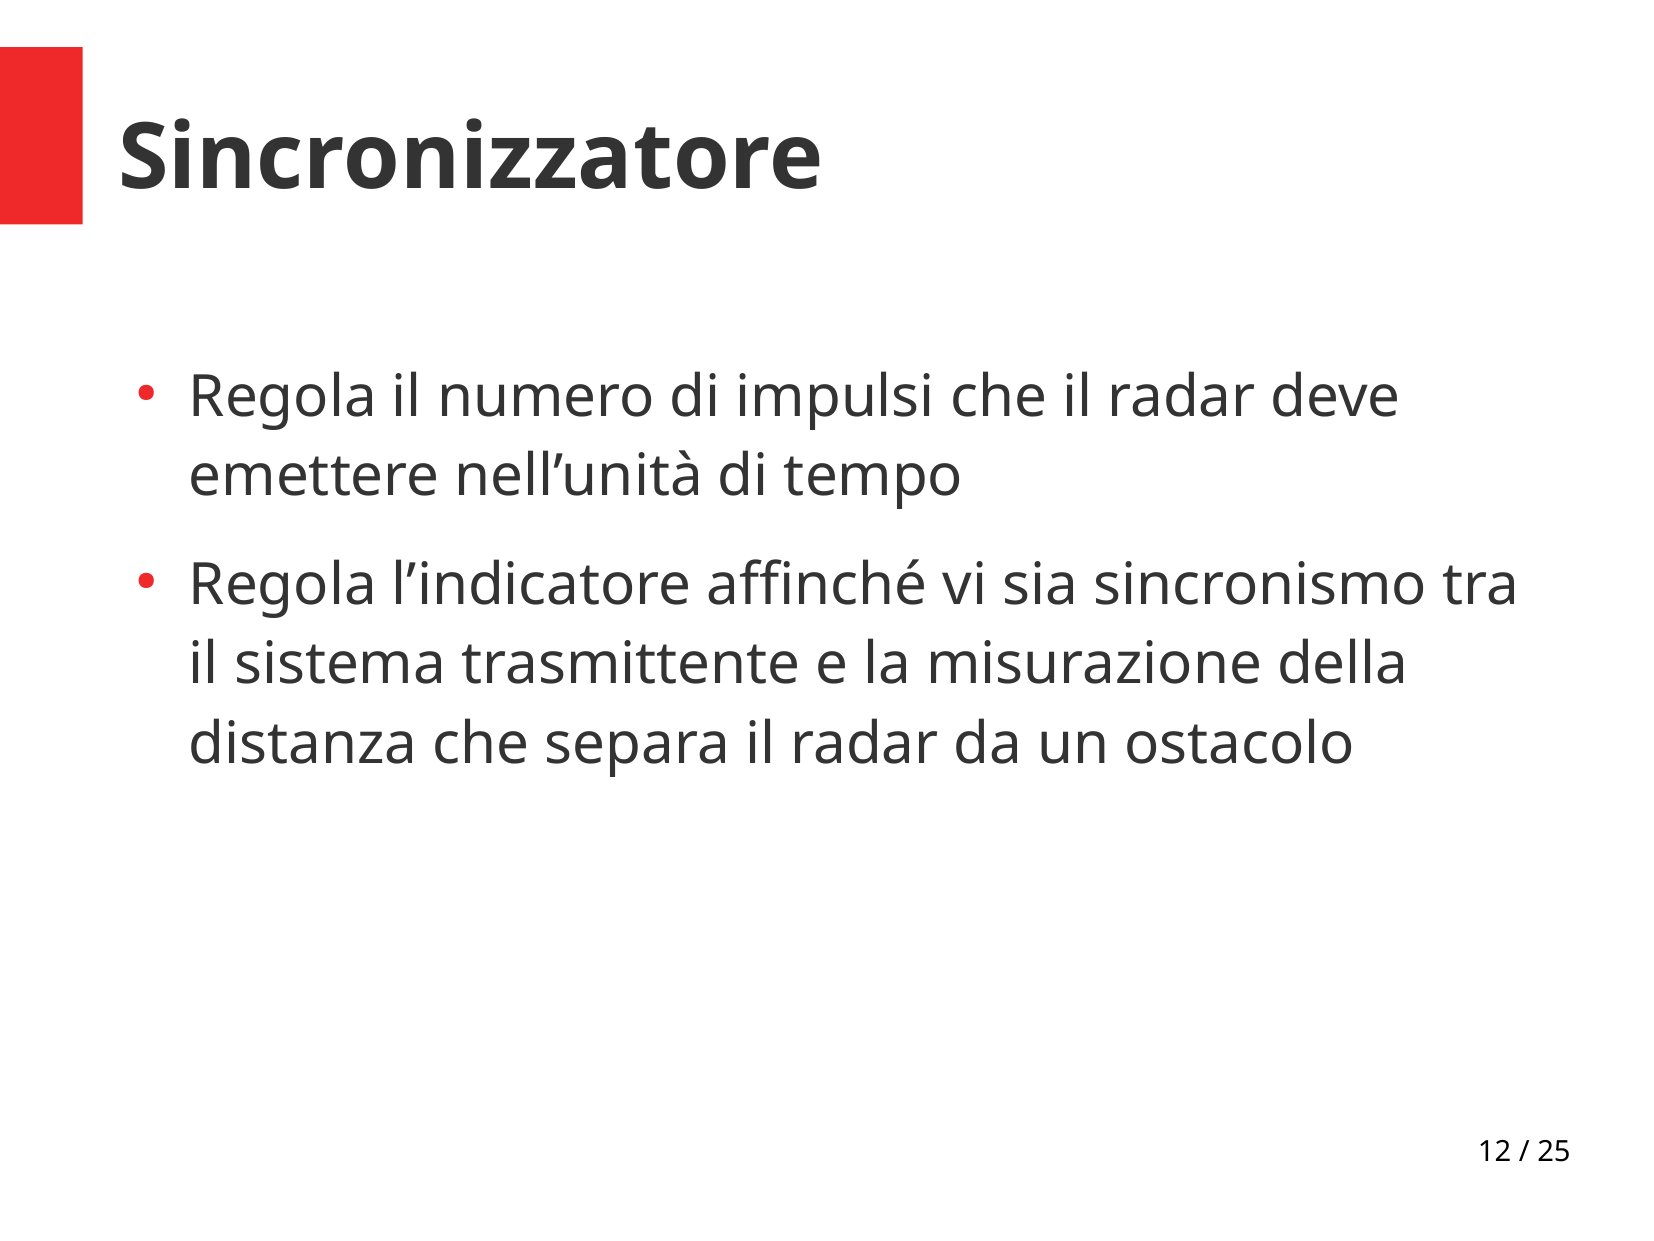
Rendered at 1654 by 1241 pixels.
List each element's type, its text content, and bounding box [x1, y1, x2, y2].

list Regola il numero di impulsi che il radar deve emettere nell’unità di tempo Regola l’indicatore affinché vi sia sincronismo tra il sistema trasmittente e la misurazione della distanza che separa il radar da un ostacolo [118, 354, 1536, 1074]
title Sincronizzatore [118, 49, 1571, 257]
